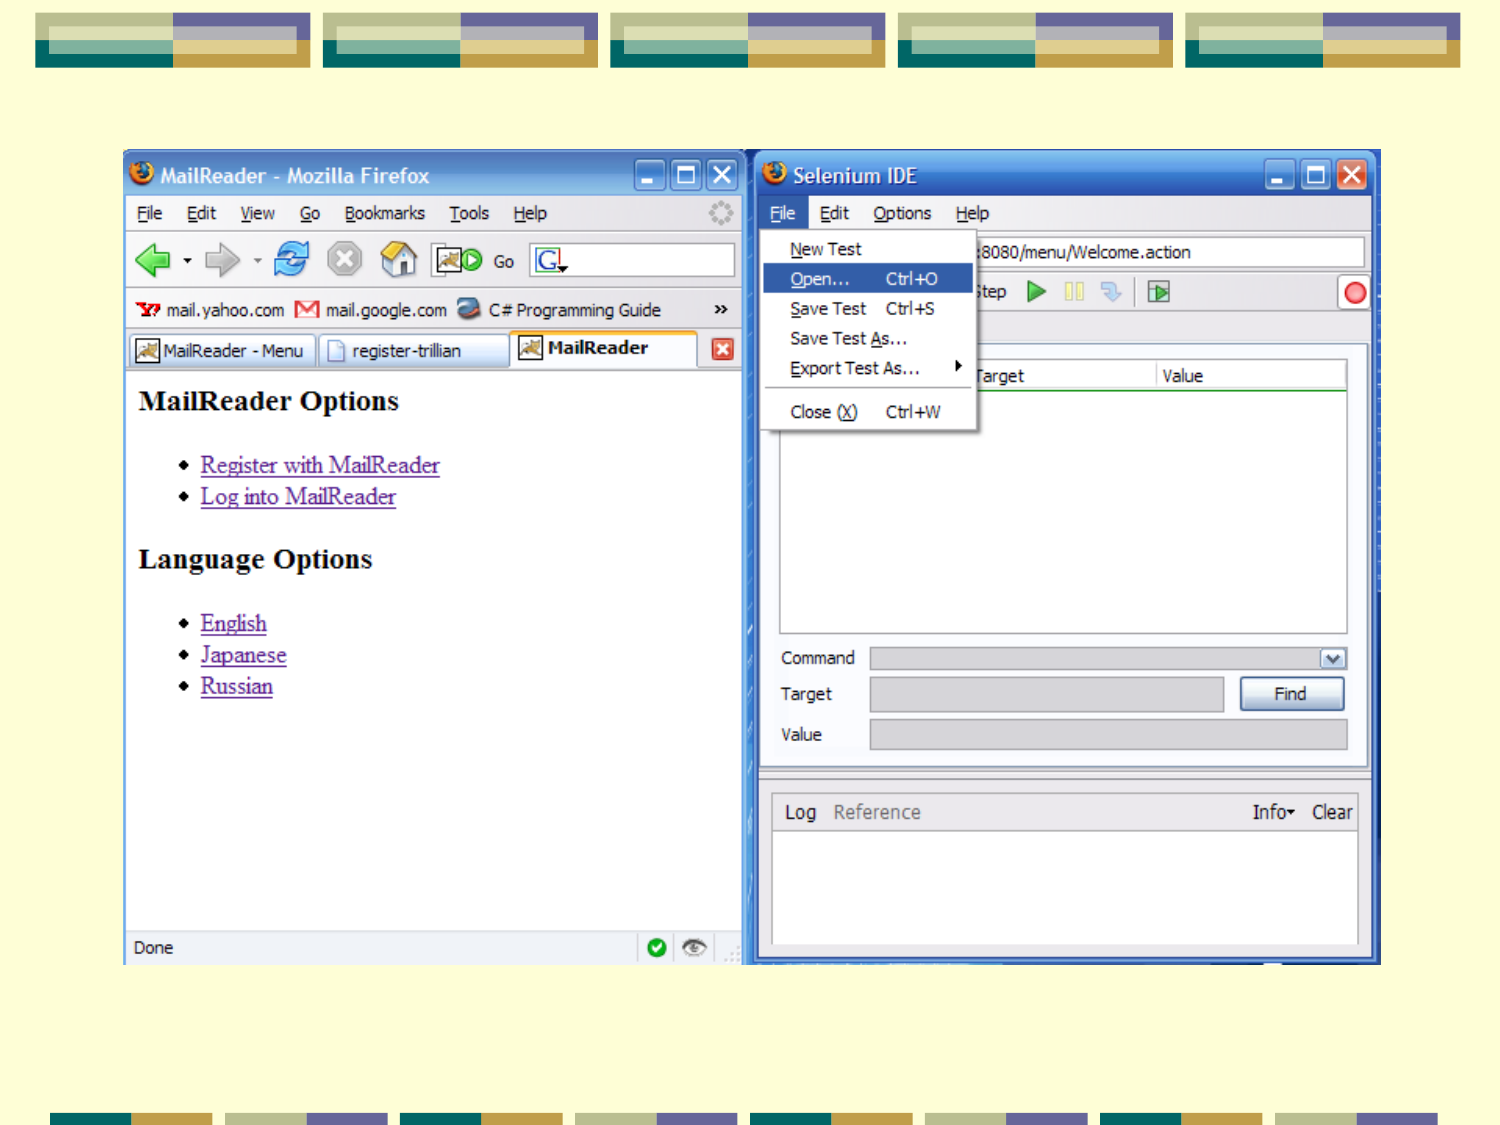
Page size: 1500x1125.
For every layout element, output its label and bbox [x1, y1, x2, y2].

picture [123, 149, 1381, 965]
